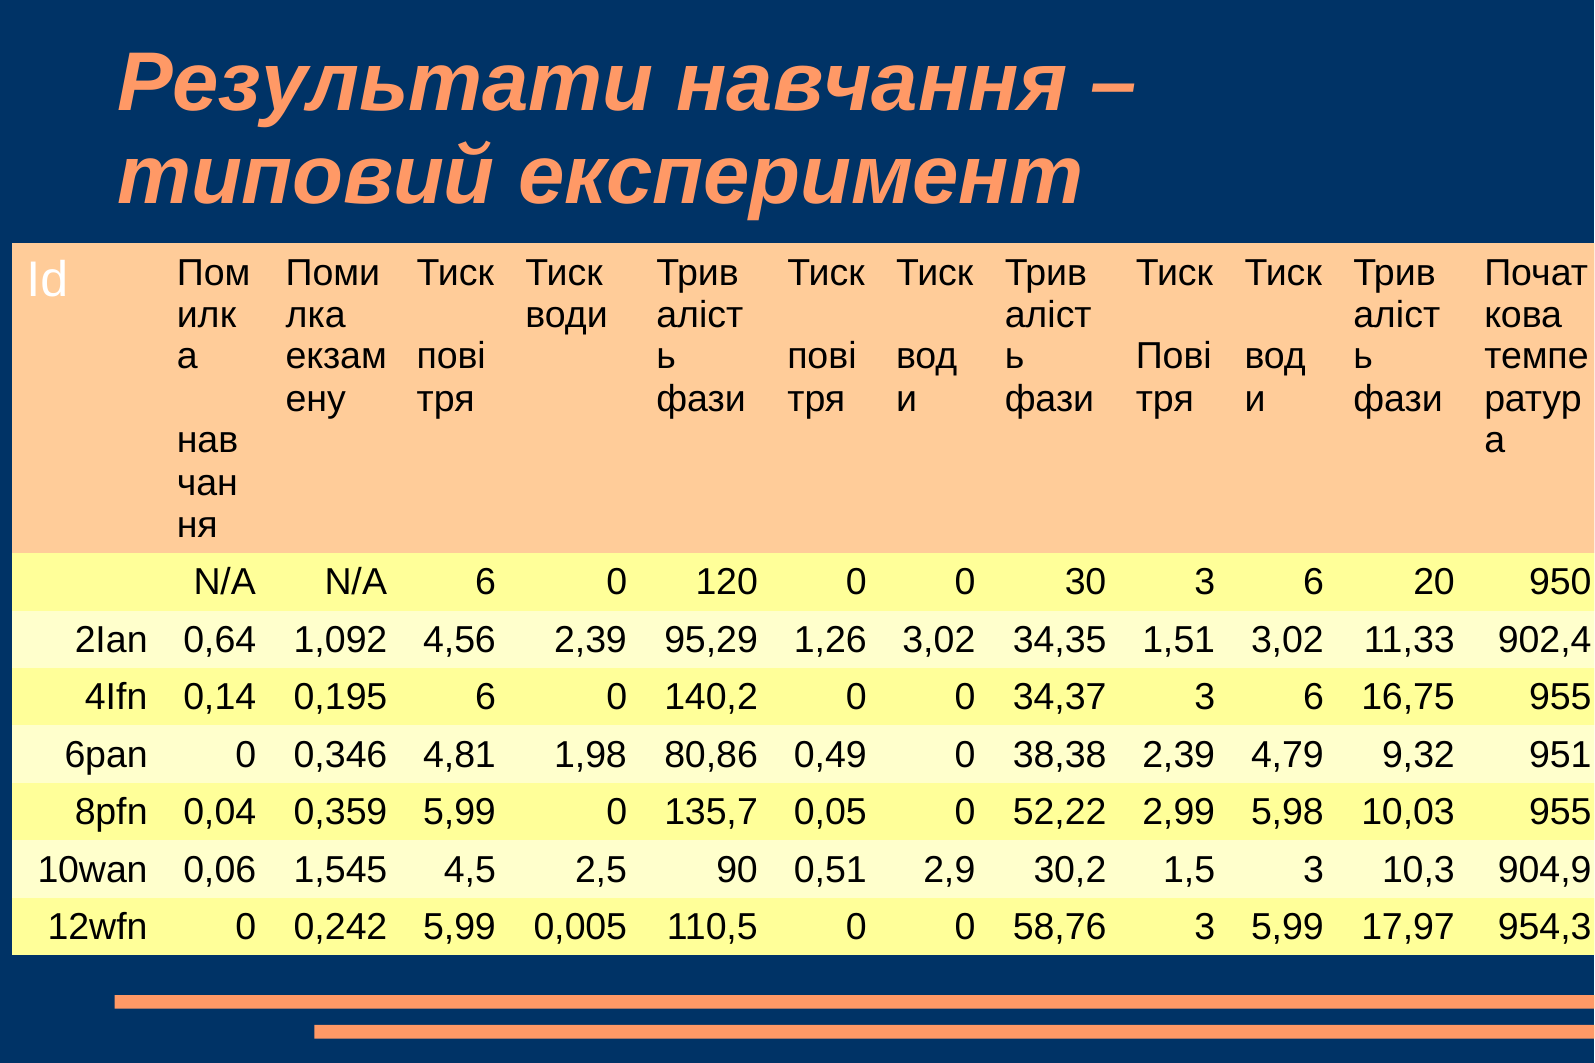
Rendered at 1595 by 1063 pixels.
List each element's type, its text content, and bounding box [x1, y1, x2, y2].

table_cell 1,51 [1121, 611, 1230, 668]
table_cell 5,98 [1230, 783, 1338, 840]
table_header Тривалість фази [990, 243, 1121, 553]
table_header Тиск води [511, 243, 642, 553]
table_cell 0 [881, 783, 990, 840]
table_cell 4,81 [402, 725, 511, 783]
table_cell 950 [1470, 553, 1595, 611]
table_cell 2,99 [1121, 783, 1230, 840]
table_header Помилка екзамену [271, 243, 402, 553]
table_cell 0 [511, 783, 642, 840]
table_cell 0,346 [271, 725, 402, 783]
table_cell 0 [773, 898, 881, 955]
table_cell 17,97 [1338, 898, 1470, 955]
table_cell 120 [642, 553, 773, 611]
table_cell 3 [1230, 840, 1338, 898]
table_cell 6 [1230, 668, 1338, 725]
table_cell 2,5 [511, 840, 642, 898]
table_cell 135,7 [642, 783, 773, 840]
table_cell 955 [1470, 783, 1595, 840]
table_cell 0,49 [773, 725, 881, 783]
table_cell 16,75 [1338, 668, 1470, 725]
table_cell 52,22 [990, 783, 1121, 840]
table_cell 2,9 [881, 840, 990, 898]
table_header Тиск води [881, 243, 990, 553]
table_cell 954,3 [1470, 898, 1595, 955]
table_cell 58,76 [990, 898, 1121, 955]
table_cell 5,99 [1230, 898, 1338, 955]
table_cell 0 [881, 725, 990, 783]
table_cell 10,03 [1338, 783, 1470, 840]
table_cell 0,14 [162, 668, 271, 725]
table_cell 0,242 [271, 898, 402, 955]
table_cell 4,5 [402, 840, 511, 898]
table_cell 1,092 [271, 611, 402, 668]
table_cell 6pan [12, 725, 162, 783]
title Результати навчання – типовий експеримент [117, 35, 1479, 222]
table_cell 0,195 [271, 668, 402, 725]
table_cell 0 [162, 898, 271, 955]
table_cell 110,5 [642, 898, 773, 955]
table_cell 140,2 [642, 668, 773, 725]
table_cell [12, 553, 162, 611]
table_cell 20 [1338, 553, 1470, 611]
table_cell 3 [1121, 553, 1230, 611]
table_cell 30 [990, 553, 1121, 611]
table_cell 0 [162, 725, 271, 783]
table_header Тиск повітря [402, 243, 511, 553]
table_cell 1,26 [773, 611, 881, 668]
table_cell 955 [1470, 668, 1595, 725]
table_cell 0 [881, 553, 990, 611]
table_cell N/A [271, 553, 402, 611]
table_cell 10,3 [1338, 840, 1470, 898]
table_cell 9,32 [1338, 725, 1470, 783]
table_cell 6 [402, 553, 511, 611]
table_cell 1,5 [1121, 840, 1230, 898]
table_cell 1,98 [511, 725, 642, 783]
table_cell 3 [1121, 668, 1230, 725]
table_cell 3,02 [1230, 611, 1338, 668]
table_cell 0,06 [162, 840, 271, 898]
table_cell 0 [773, 668, 881, 725]
table_cell 80,86 [642, 725, 773, 783]
table_header Помилка навчання [162, 243, 271, 553]
table_header Тиск повітря [773, 243, 881, 553]
table_cell 11,33 [1338, 611, 1470, 668]
table_cell 0 [511, 553, 642, 611]
table_cell 90 [642, 840, 773, 898]
table_cell 1,545 [271, 840, 402, 898]
table_cell 0 [511, 668, 642, 725]
table_cell 0 [773, 553, 881, 611]
table_cell 0,51 [773, 840, 881, 898]
table_cell 12wfn [12, 898, 162, 955]
table_header Id [12, 243, 162, 553]
table_cell 0 [881, 668, 990, 725]
table_header Тривалість фази [642, 243, 773, 553]
table_cell 3 [1121, 898, 1230, 955]
table_cell 4,79 [1230, 725, 1338, 783]
table_cell 5,99 [402, 783, 511, 840]
table_cell 2Ian [12, 611, 162, 668]
table_cell 38,38 [990, 725, 1121, 783]
table_cell 2,39 [1121, 725, 1230, 783]
table_cell 2,39 [511, 611, 642, 668]
table_cell 0 [881, 898, 990, 955]
table_cell 34,35 [990, 611, 1121, 668]
table_cell 6 [1230, 553, 1338, 611]
table_cell 8pfn [12, 783, 162, 840]
table_header Тиск Повітря [1121, 243, 1230, 553]
table_cell 5,99 [402, 898, 511, 955]
table_cell 95,29 [642, 611, 773, 668]
table_cell 904,9 [1470, 840, 1595, 898]
table_header Початкова температура [1470, 243, 1595, 553]
table_cell 4,56 [402, 611, 511, 668]
table_cell 3,02 [881, 611, 990, 668]
table_cell 34,37 [990, 668, 1121, 725]
table_cell 0,04 [162, 783, 271, 840]
table_cell 0,005 [511, 898, 642, 955]
table_header Тиск води [1230, 243, 1338, 553]
table_cell 10wan [12, 840, 162, 898]
table_cell 4Ifn [12, 668, 162, 725]
table_header Тривалість фази [1338, 243, 1470, 553]
table_cell 902,4 [1470, 611, 1595, 668]
table_cell 6 [402, 668, 511, 725]
table_cell 0,05 [773, 783, 881, 840]
table_cell 0,359 [271, 783, 402, 840]
table_cell 951 [1470, 725, 1595, 783]
table_cell N/A [162, 553, 271, 611]
table_cell 0,64 [162, 611, 271, 668]
table_cell 30,2 [990, 840, 1121, 898]
